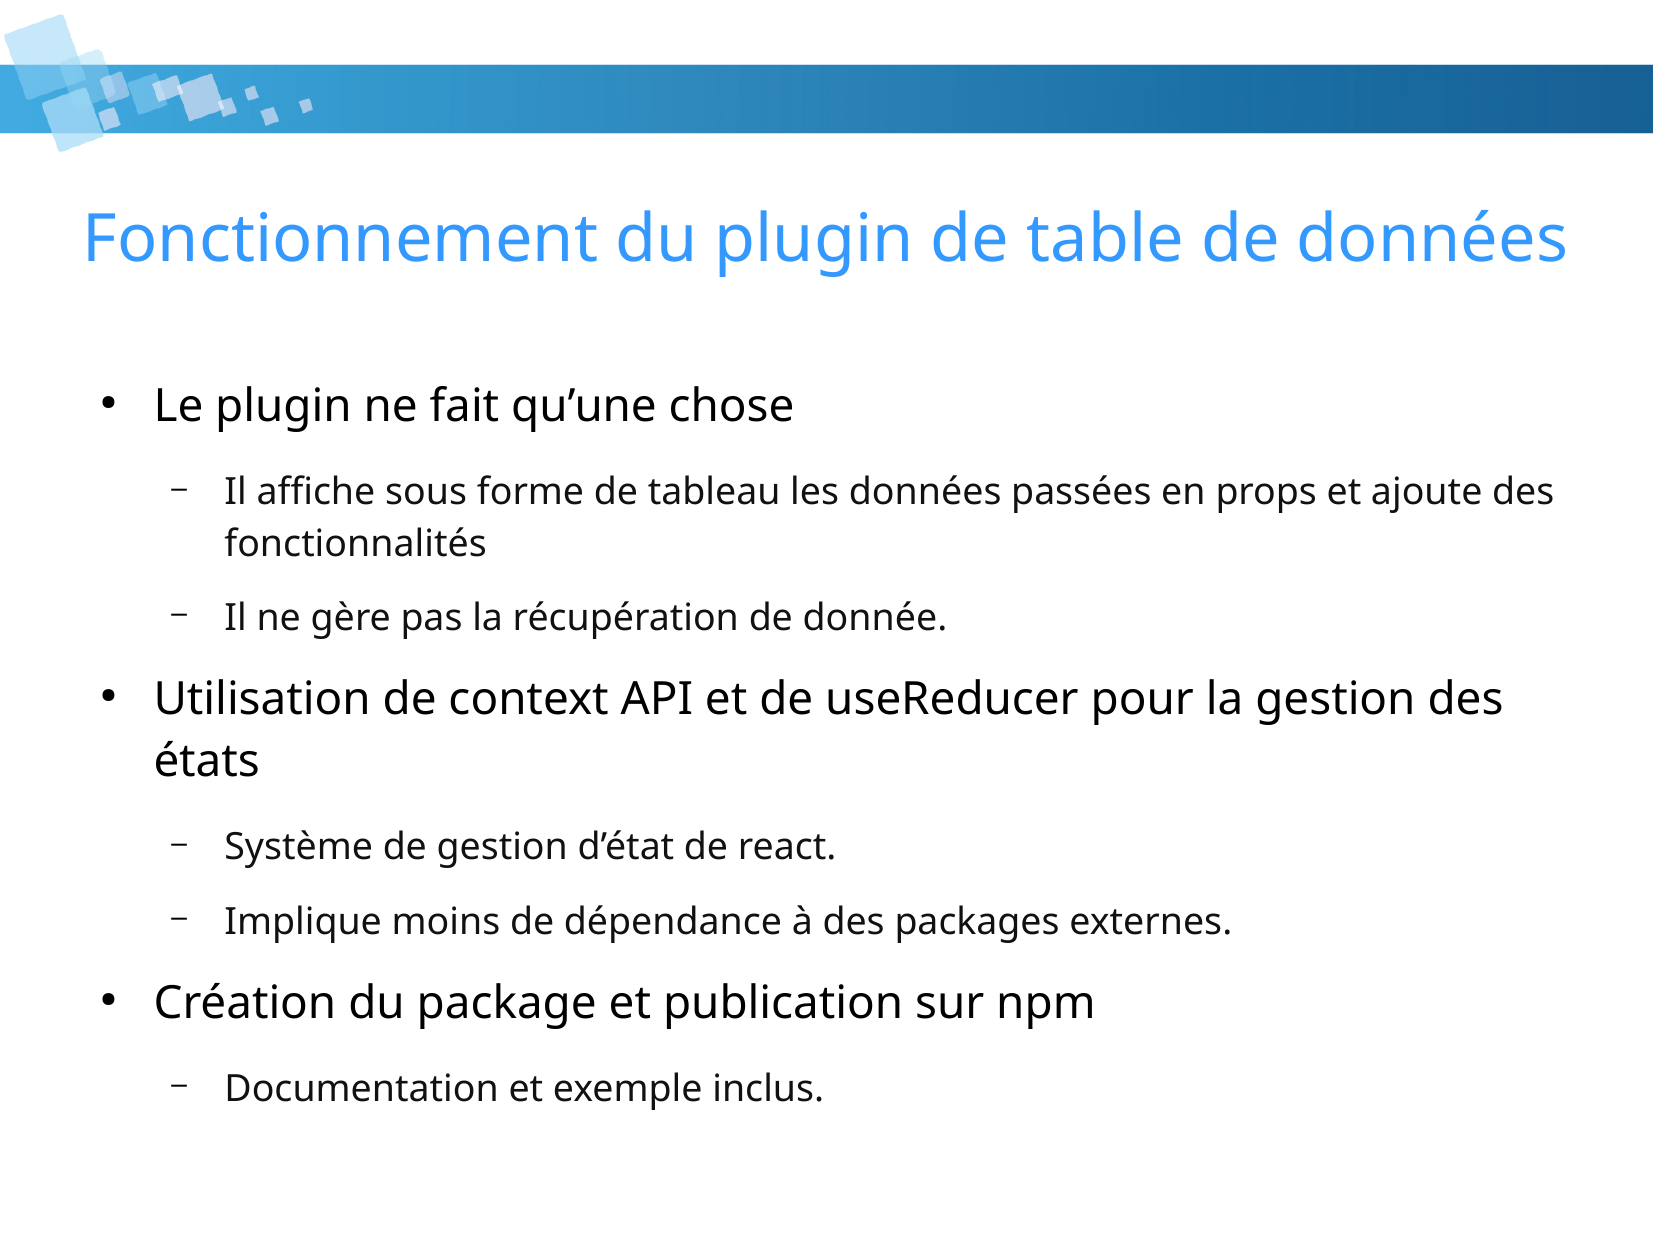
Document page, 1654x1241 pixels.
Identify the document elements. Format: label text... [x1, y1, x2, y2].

picture [0, 0, 1653, 1238]
list Le plugin ne fait qu’une chose Il affiche sous forme de tableau les données passées en props et ajoute des fonctionnalités Il ne gère pas la récupération de donnée. Utilisation de context API et de useReducer pour la gestion des états Système de gestion d’état de react. Implique moins de dépendance à des packages externes. Création du package et publication sur npm Documentation et exemple inclus. [82, 372, 1571, 1093]
title Fonctionnement du plugin de table de données [82, 132, 1571, 340]
